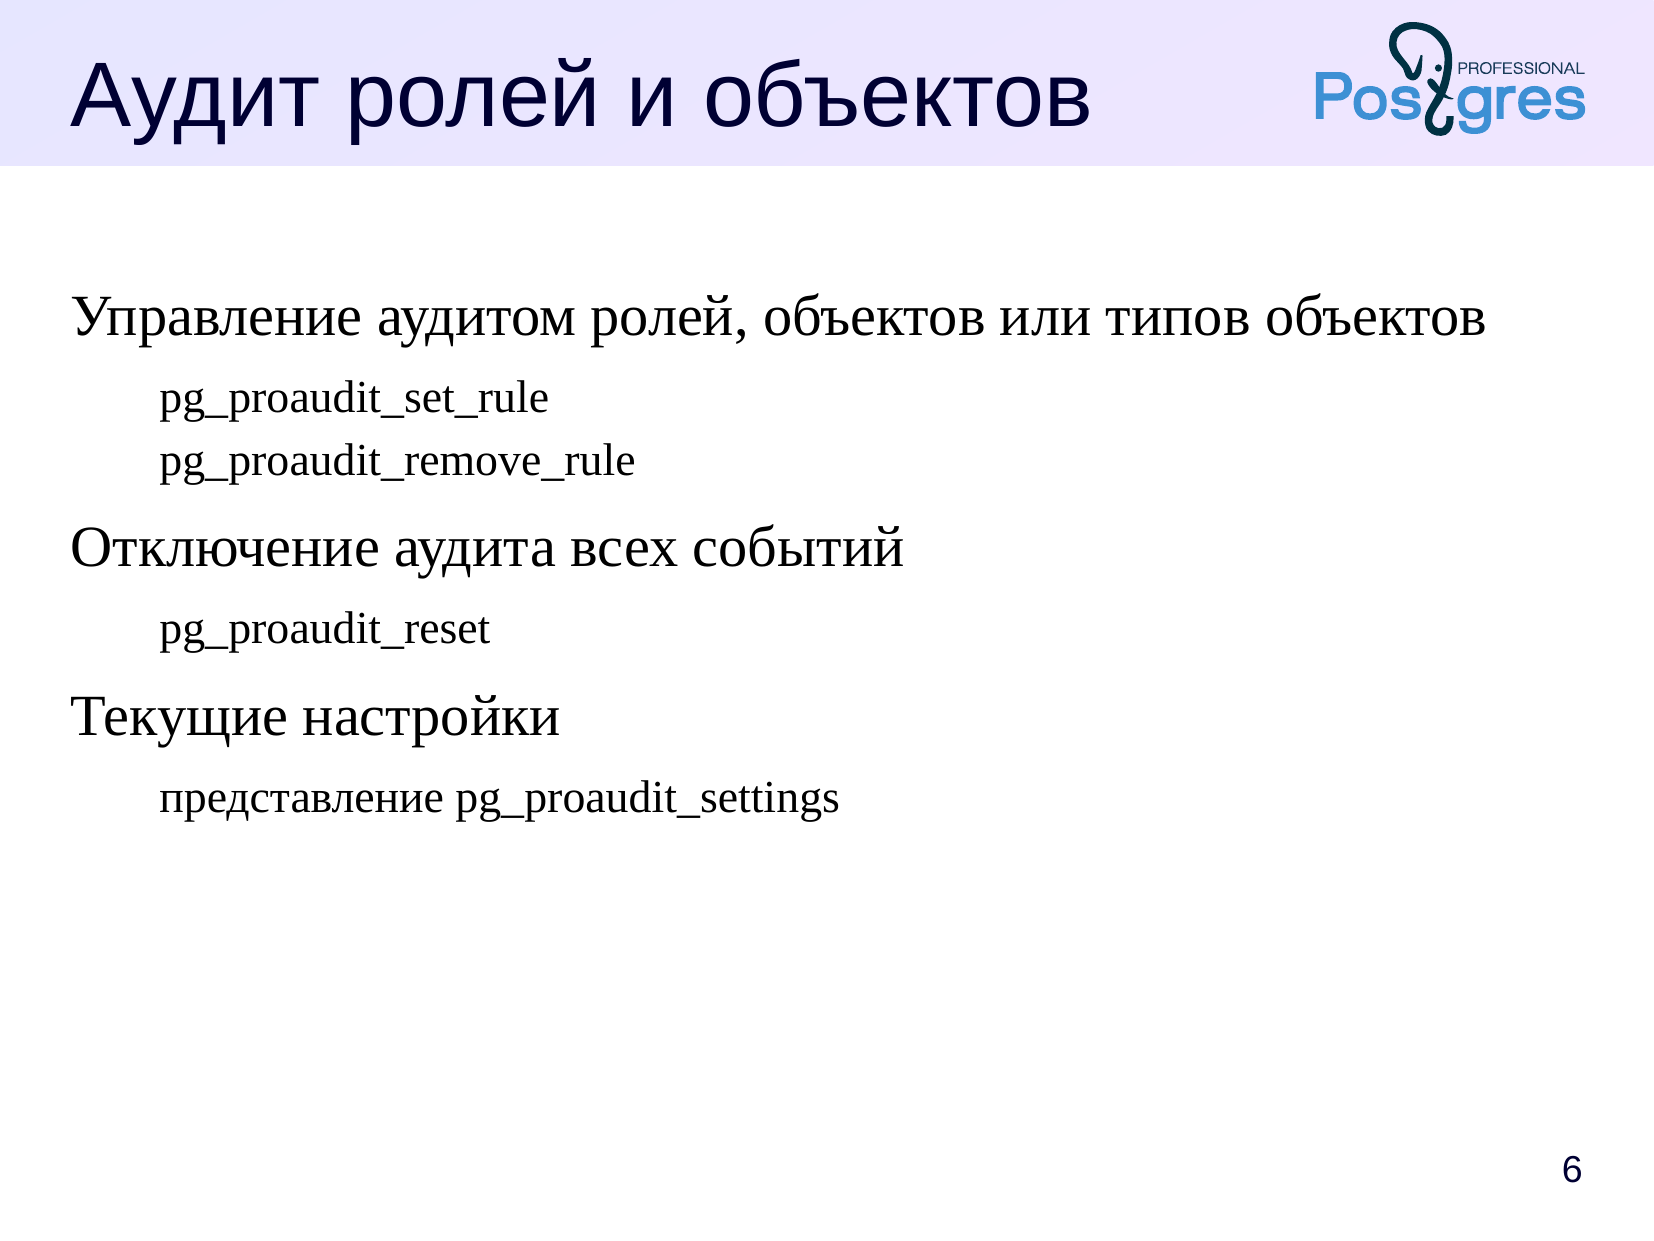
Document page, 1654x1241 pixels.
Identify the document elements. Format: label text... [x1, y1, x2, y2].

title Аудит ролей и объектов [70, 43, 1241, 147]
list Управление аудитом ролей, объектов или типов объектов pg_proaudit_set_rule pg_proaudit_remove_rule Отключение аудита всех событий pg_proaudit_reset Текущие настройки представление pg_proaudit_settings [70, 283, 1583, 1134]
